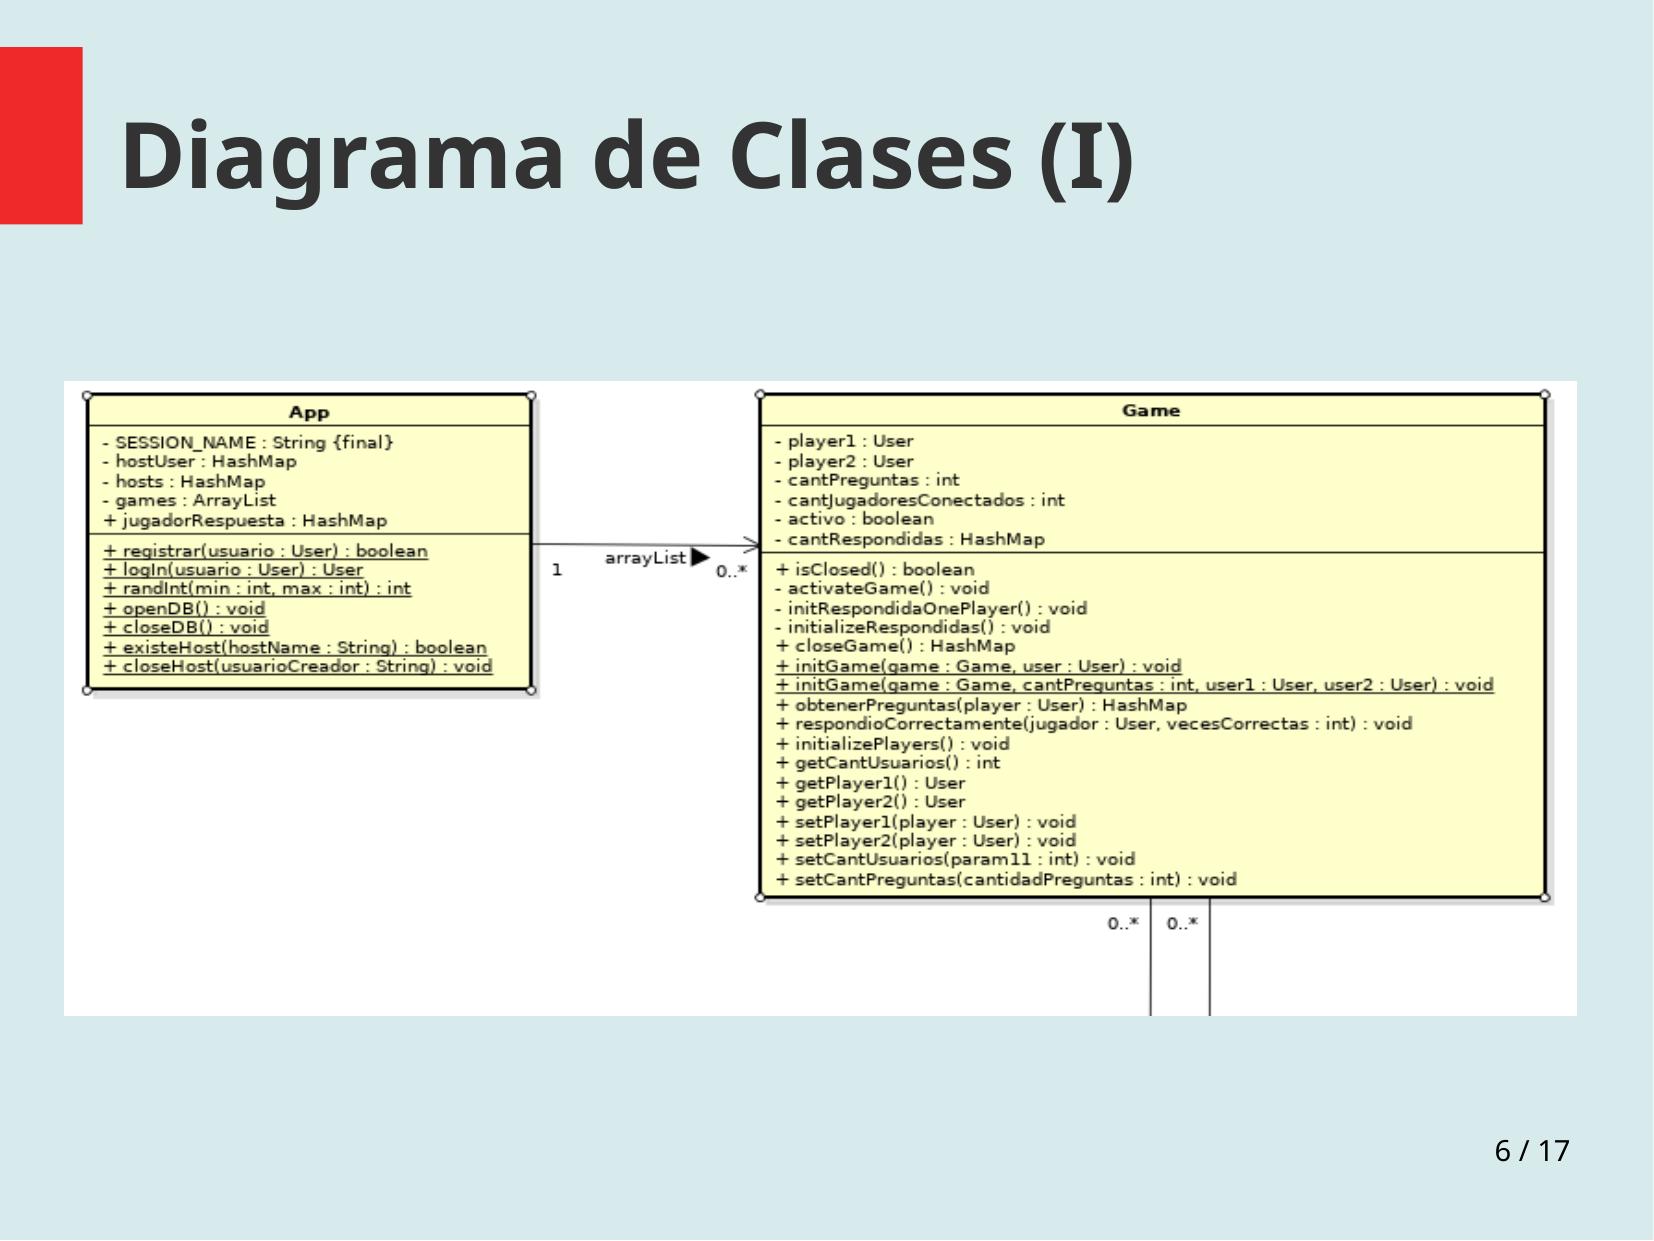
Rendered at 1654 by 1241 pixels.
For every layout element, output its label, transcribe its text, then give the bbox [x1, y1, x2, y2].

picture [64, 381, 1577, 1016]
title Diagrama de Clases (I) [118, 49, 1571, 257]
